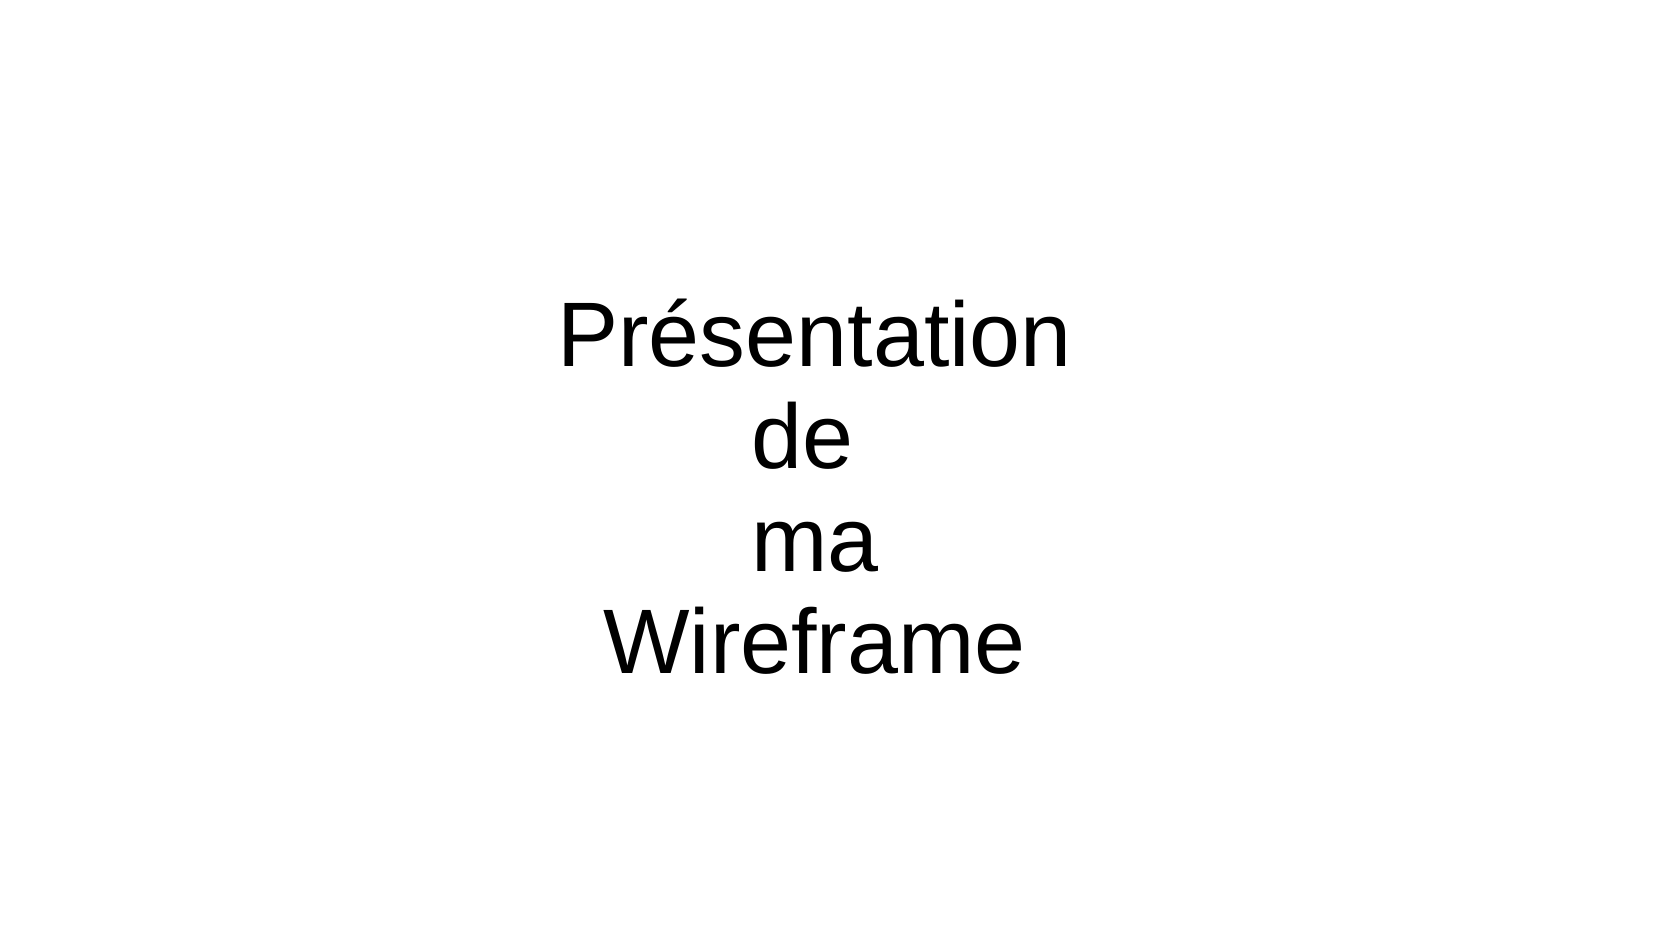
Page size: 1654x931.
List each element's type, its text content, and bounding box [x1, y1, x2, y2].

title Présentation de ma Wireframe [70, 283, 1559, 694]
